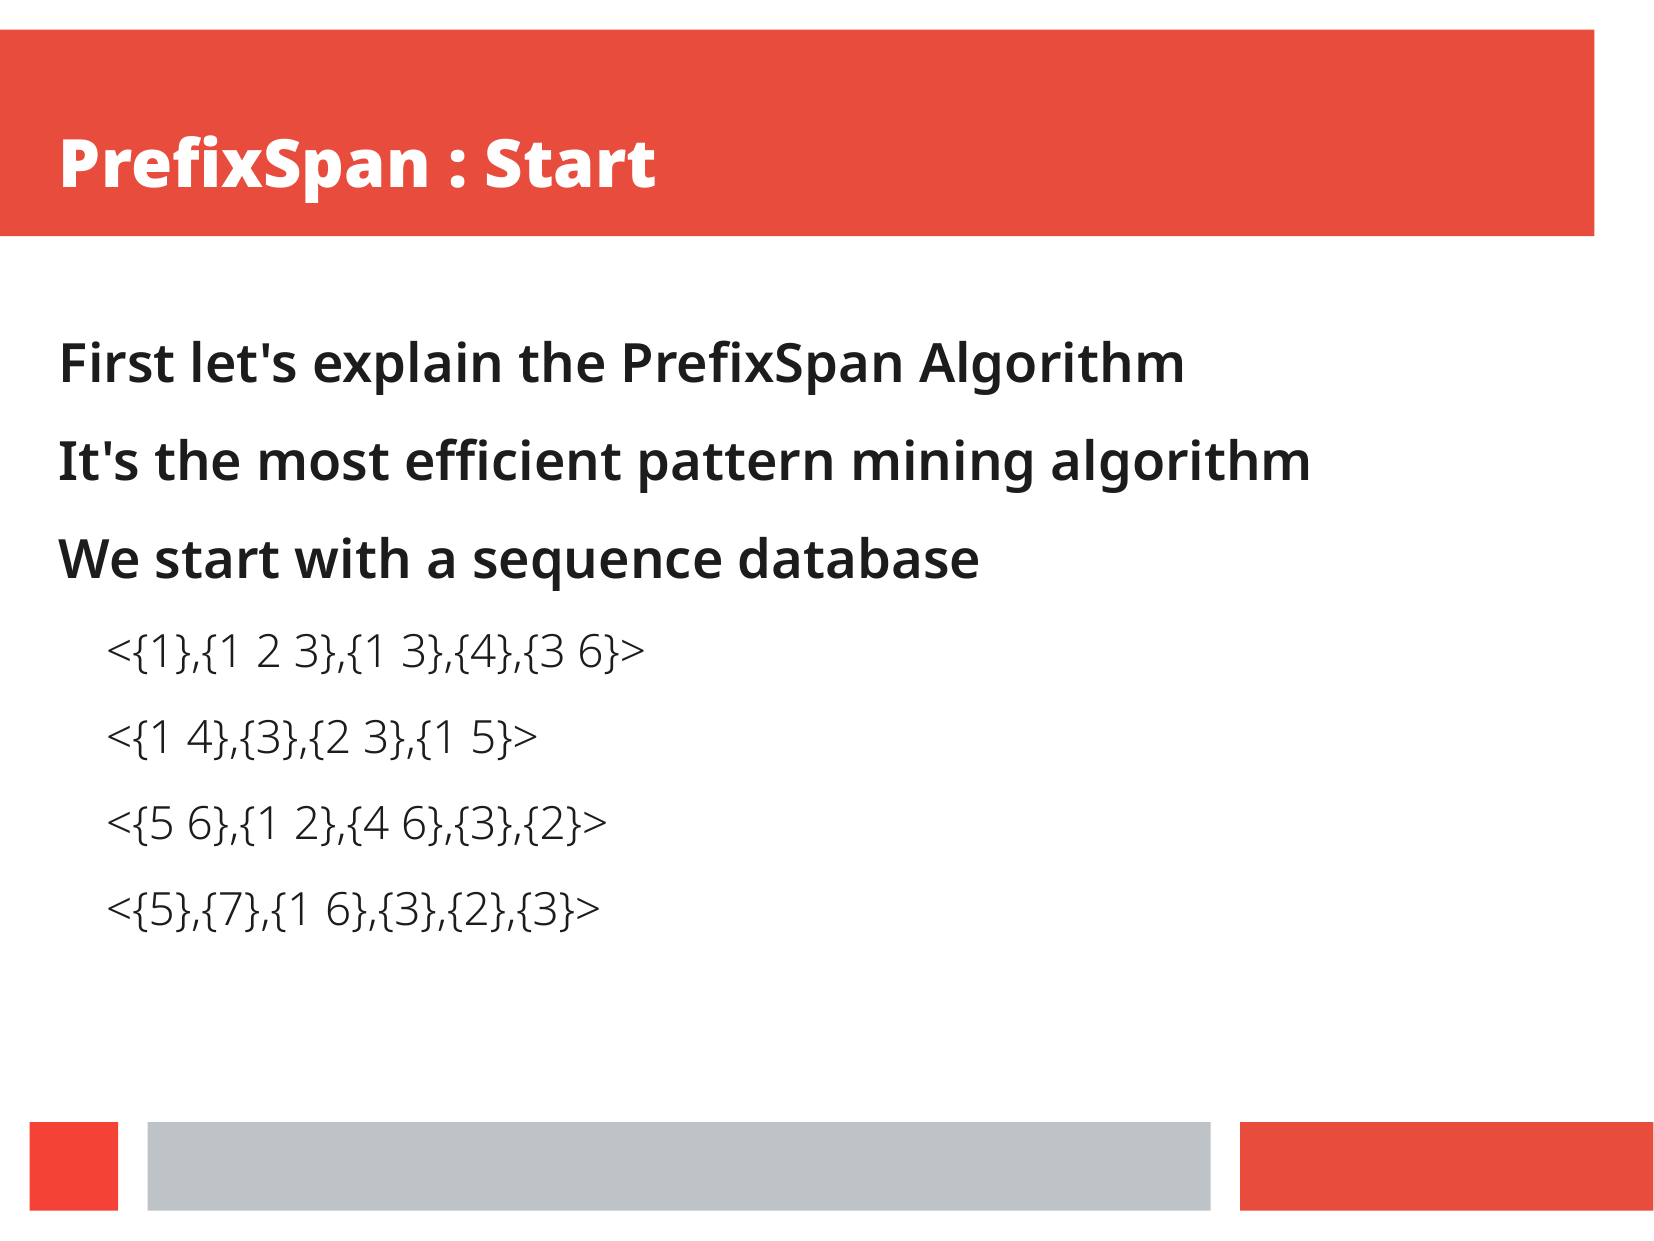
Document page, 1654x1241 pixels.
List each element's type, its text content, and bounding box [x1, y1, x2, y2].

list First let's explain the PrefixSpan Algorithm It's the most efficient pattern mining algorithm We start with a sequence database <{1},{1 2 3},{1 3},{4},{3 6}> <{1 4},{3},{2 3},{1 5}> <{5 6},{1 2},{4 6},{3},{2}> <{5},{7},{1 6},{3},{2},{3}> [59, 324, 1565, 1093]
title PrefixSpan : Start [59, 59, 1595, 207]
